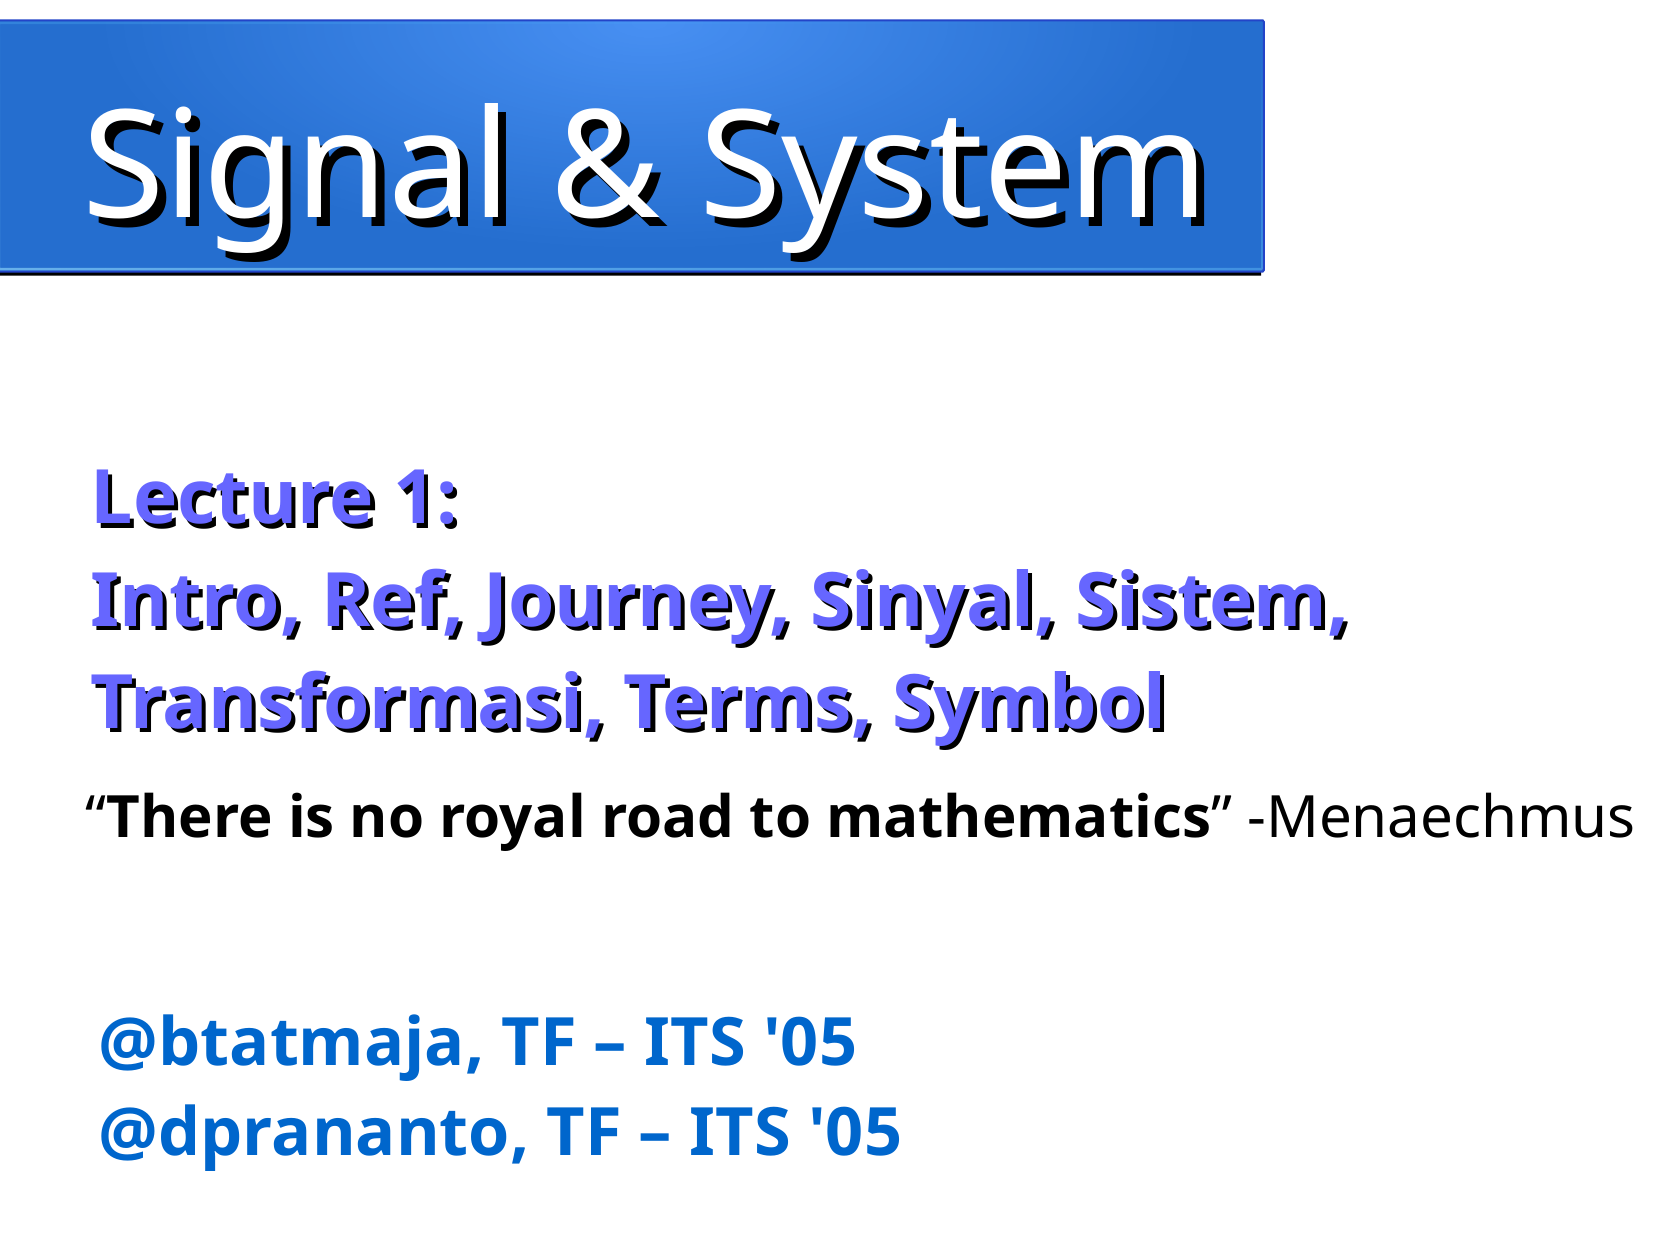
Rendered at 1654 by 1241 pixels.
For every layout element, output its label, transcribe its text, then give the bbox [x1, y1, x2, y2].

text_box @btatmaja, TF – ITS '05 @dprananto, TF – ITS '05 [84, 986, 1601, 1152]
text_box Lecture 1: Intro, Ref, Journey, Sinyal, Sistem, Transformasi, Terms, Symbol [75, 436, 1405, 705]
subtitle Signal & System [82, 75, 1235, 244]
text_box “There is no royal road to mathematics” -Menaechmus [70, 767, 1576, 849]
